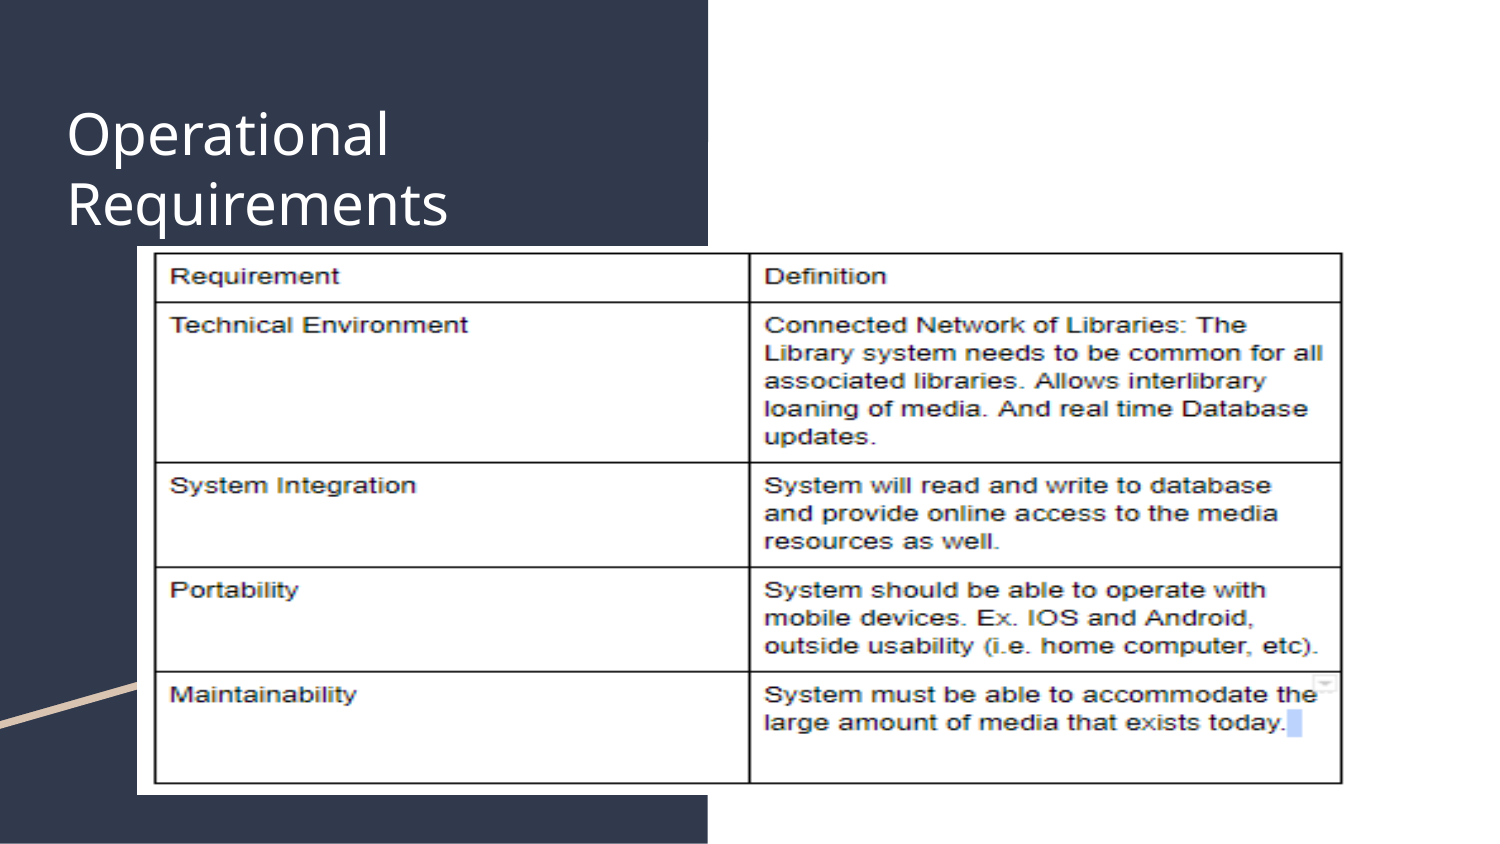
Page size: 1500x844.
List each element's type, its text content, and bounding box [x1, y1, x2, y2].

picture [137, 246, 1351, 795]
title Operational Requirements [51, 82, 660, 494]
